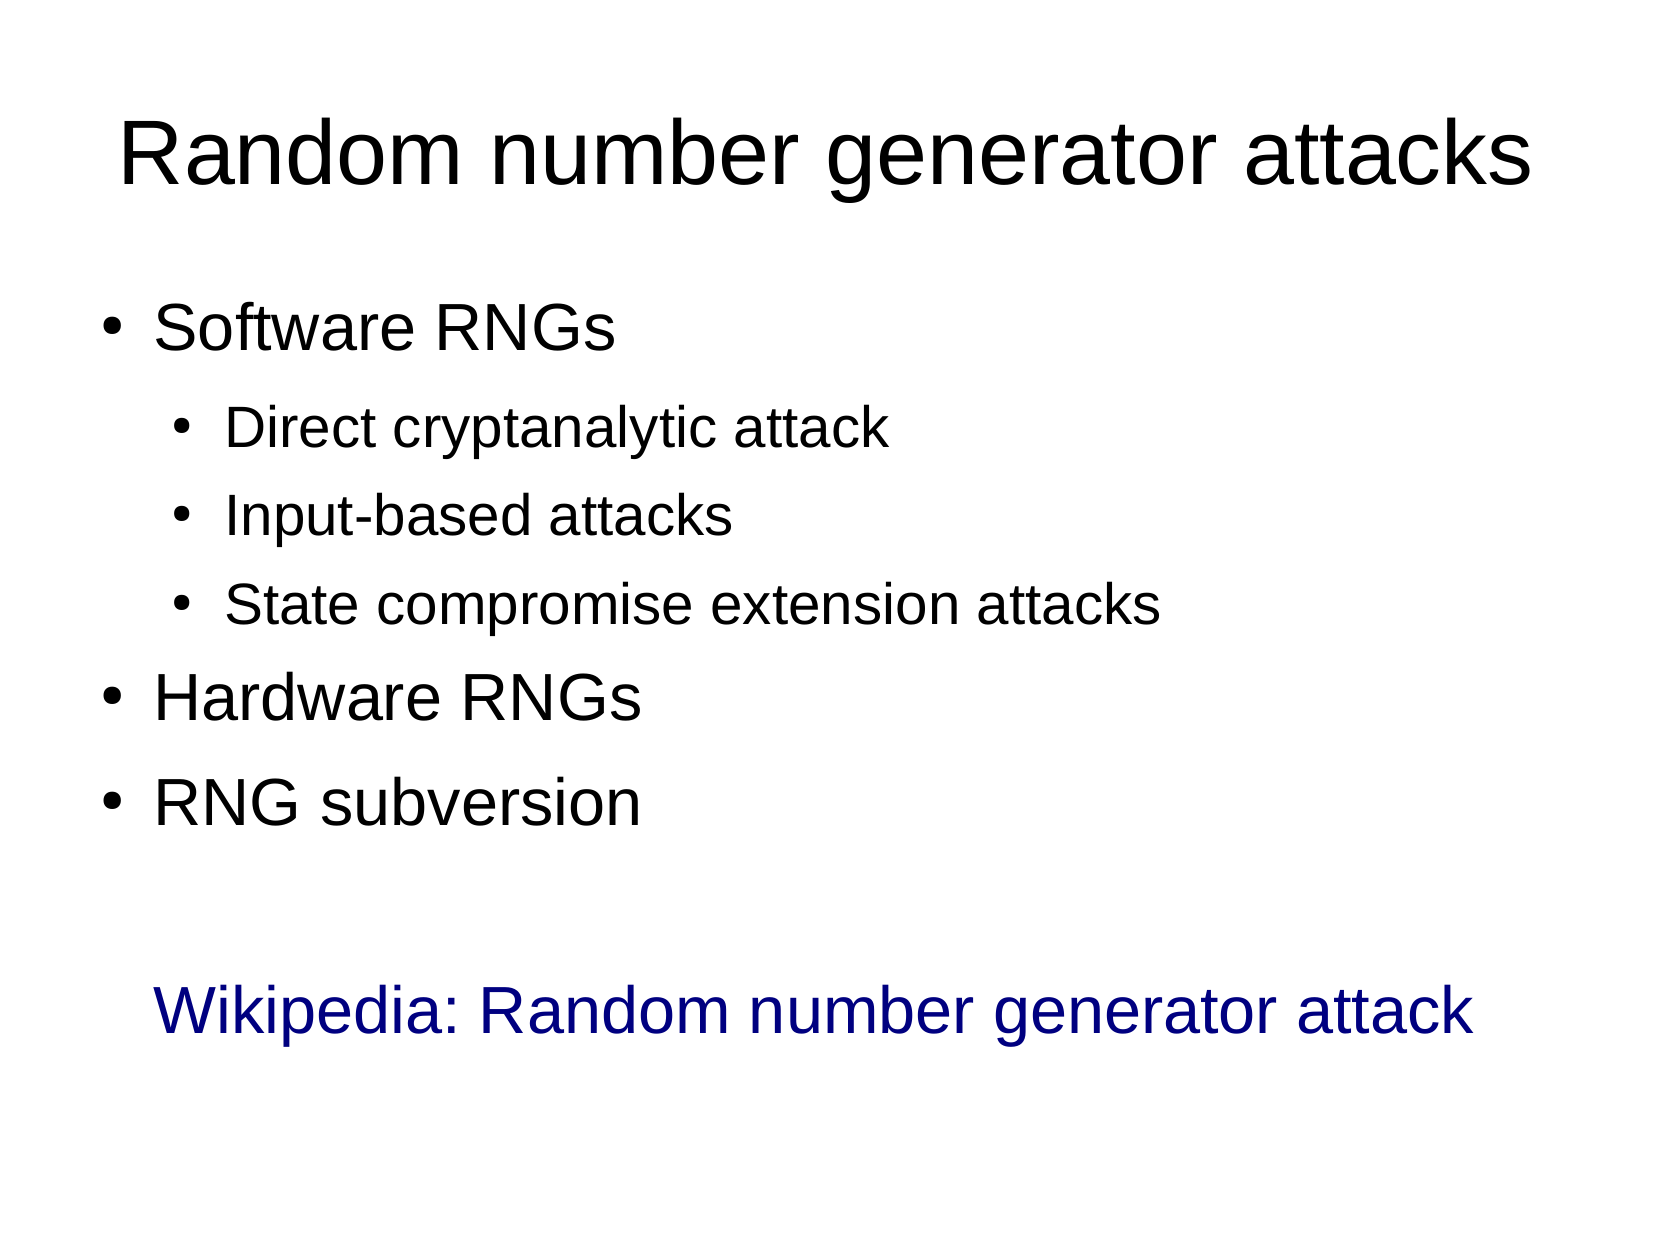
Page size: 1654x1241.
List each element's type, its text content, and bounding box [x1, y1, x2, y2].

title Random number generator attacks [82, 49, 1571, 257]
list Software RNGs Direct cryptanalytic attack Input-based attacks State compromise extension attacks Hardware RNGs RNG subversion Wikipedia: Random number generator attack [82, 290, 1571, 1010]
